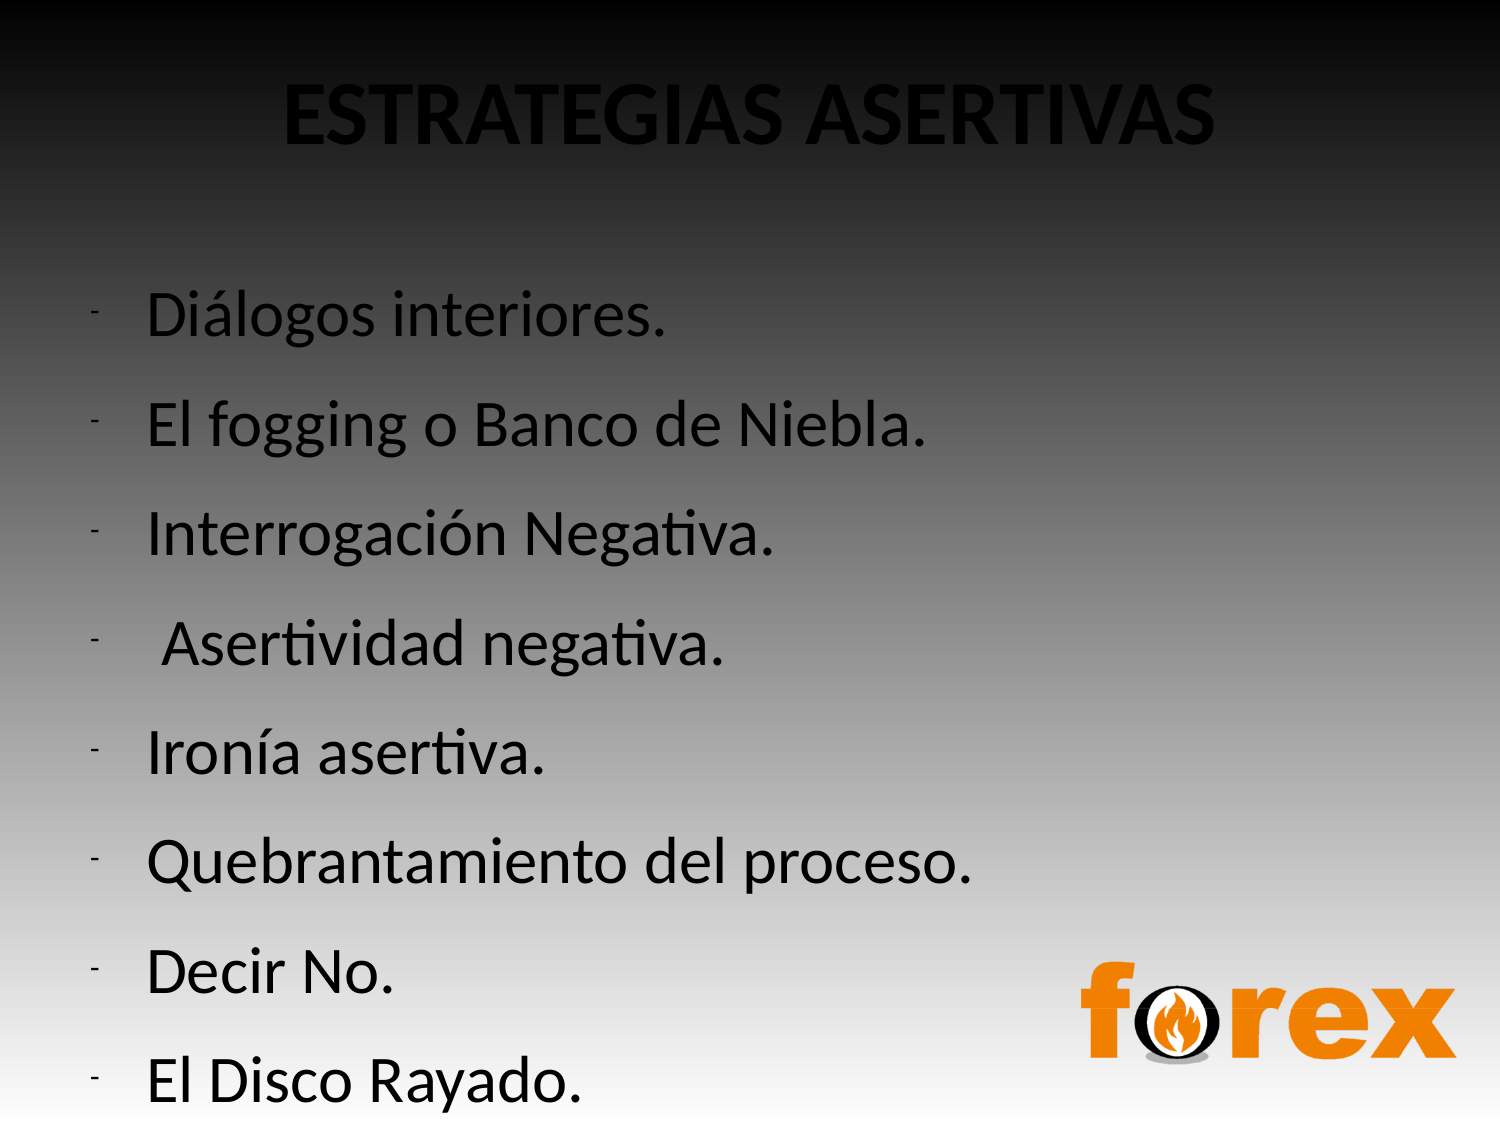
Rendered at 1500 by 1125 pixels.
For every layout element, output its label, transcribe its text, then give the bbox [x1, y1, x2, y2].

title ESTRATEGIAS ASERTIVAS [75, 45, 1425, 233]
picture [1066, 925, 1470, 1090]
list Diálogos interiores. El fogging o Banco de Niebla. Interrogación Negativa. Asertividad negativa. Ironía asertiva. Quebrantamiento del proceso. Decir No. El Disco Rayado. [75, 262, 1425, 1005]
